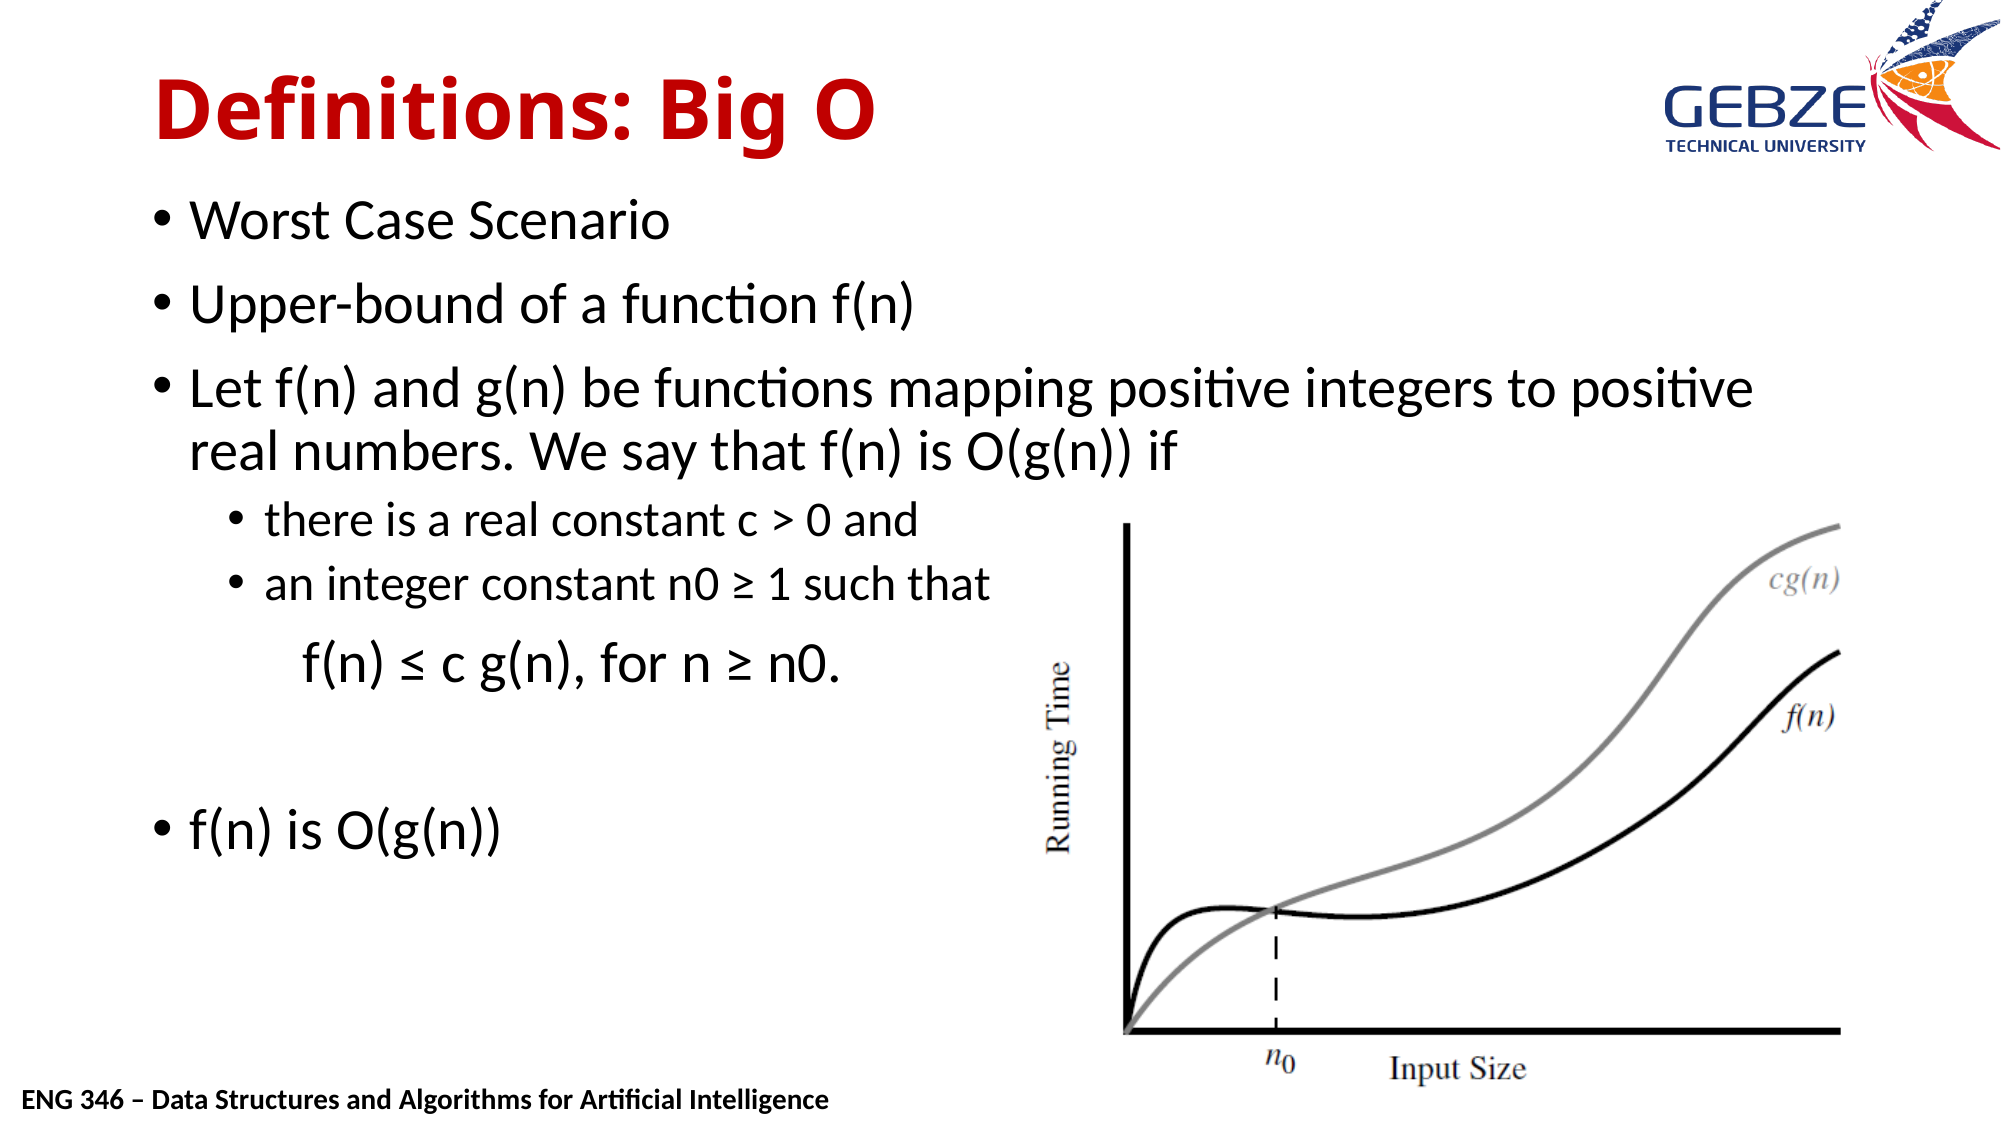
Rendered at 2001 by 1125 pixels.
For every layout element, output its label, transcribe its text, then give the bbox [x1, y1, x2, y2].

list Worst Case Scenario Upper-bound of a function f(n) Let f(n) and g(n) be functions mapping positive integers to positive real numbers. We say that f(n) is O(g(n)) if there is a real constant c > 0 and an integer constant n0 ≥ 1 such that f(n) ≤ c g(n), for n ≥ n0. f(n) is O(g(n)) [137, 181, 1863, 1013]
picture [1029, 500, 1889, 1107]
title Definitions: Big Ο [137, 59, 1863, 166]
picture [1665, 0, 2001, 152]
